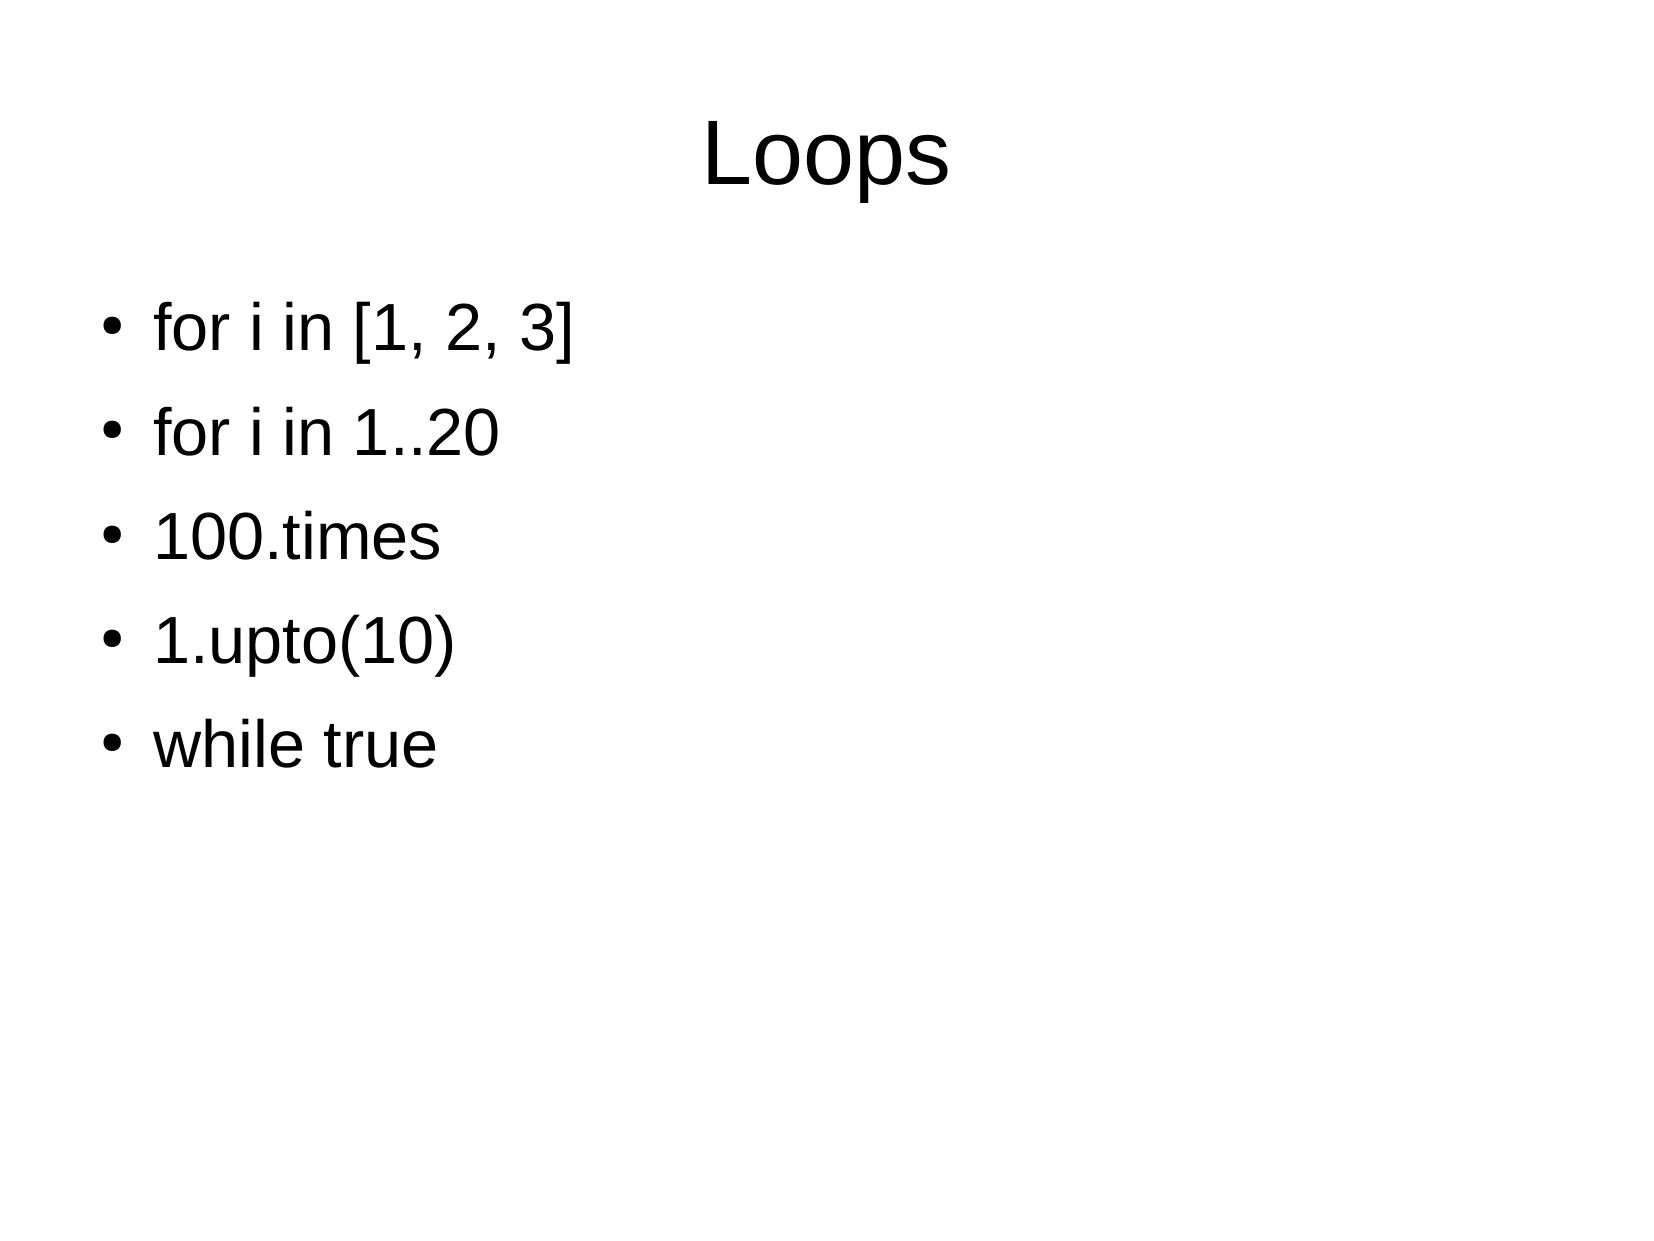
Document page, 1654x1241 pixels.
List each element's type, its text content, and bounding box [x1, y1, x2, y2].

list for i in [1, 2, 3] for i in 1..20 100.times 1.upto(10) while true [82, 290, 1571, 1010]
title Loops [82, 49, 1571, 257]
